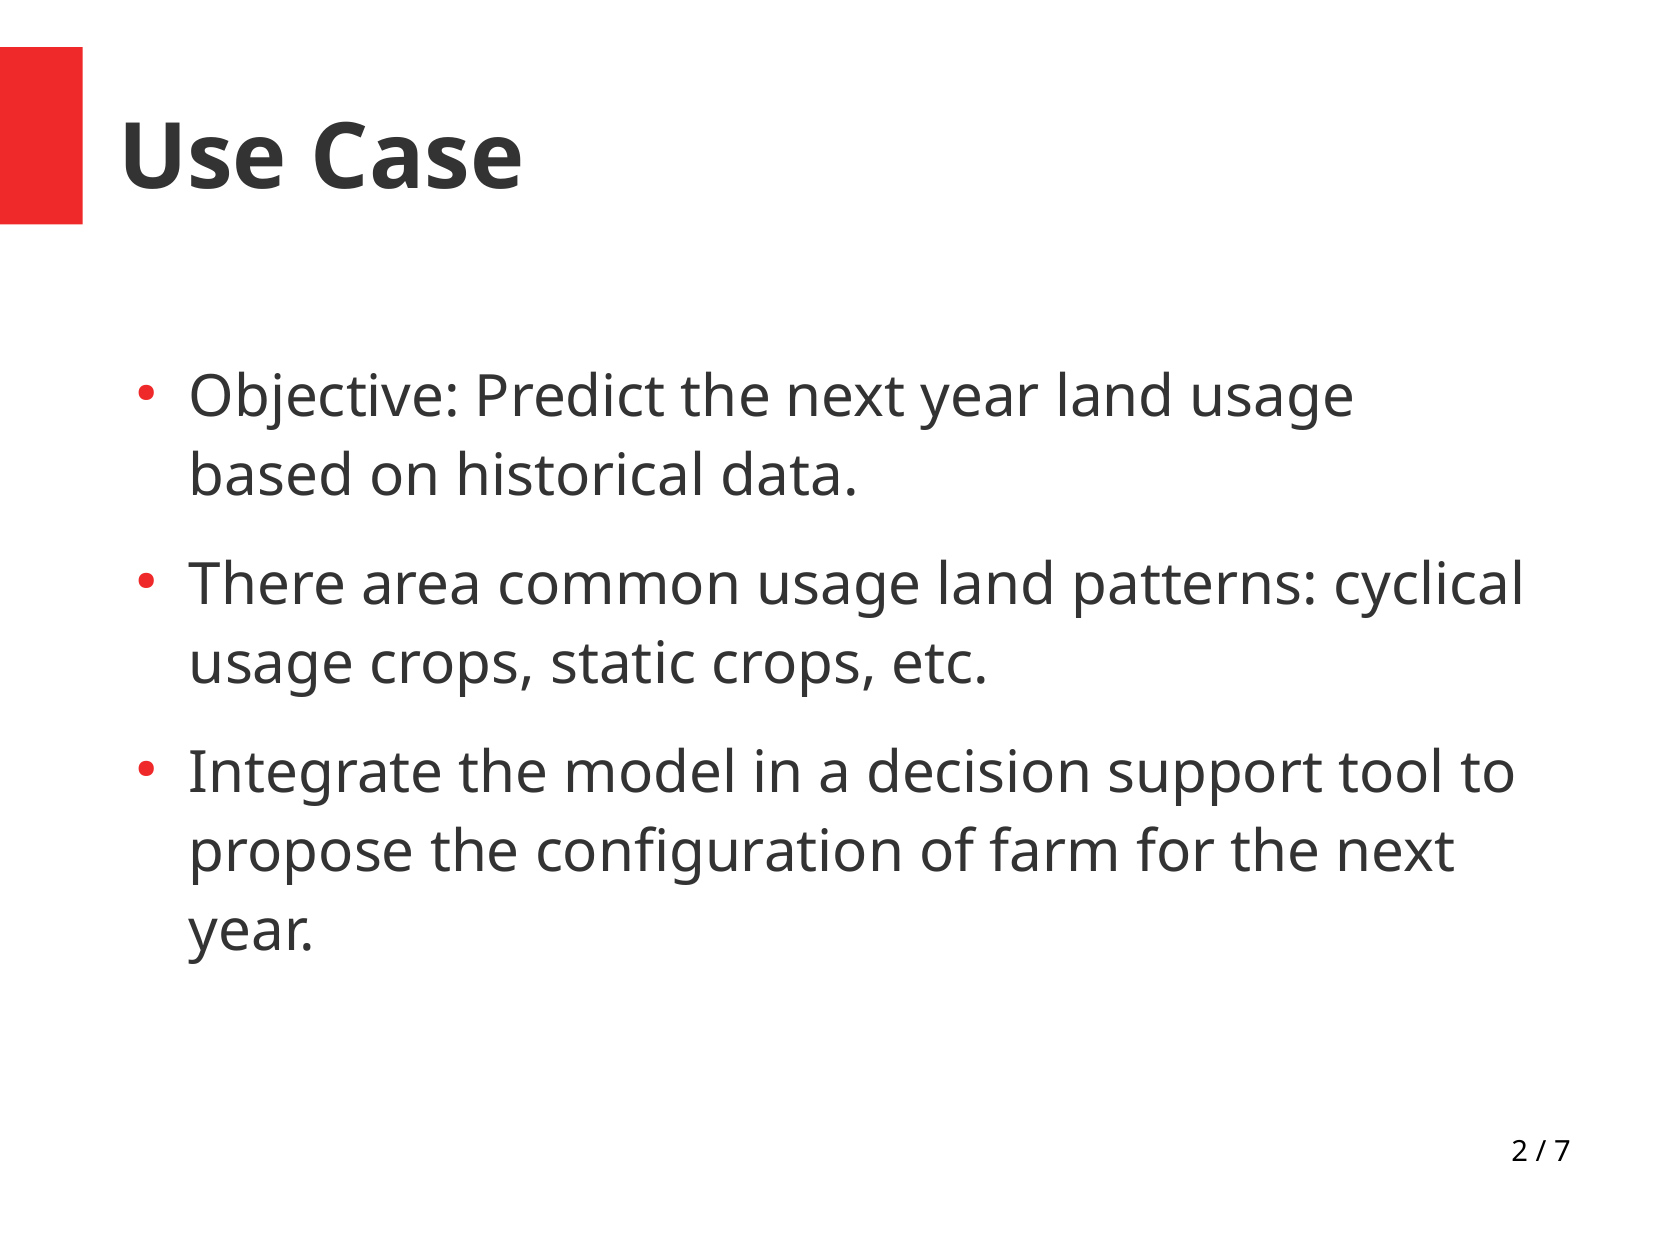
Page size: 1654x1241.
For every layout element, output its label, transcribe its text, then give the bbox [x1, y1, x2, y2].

title Use Case [118, 49, 1571, 257]
list Objective: Predict the next year land usage based on historical data. There area common usage land patterns: cyclical usage crops, static crops, etc. Integrate the model in a decision support tool to propose the configuration of farm for the next year. [118, 354, 1536, 1074]
